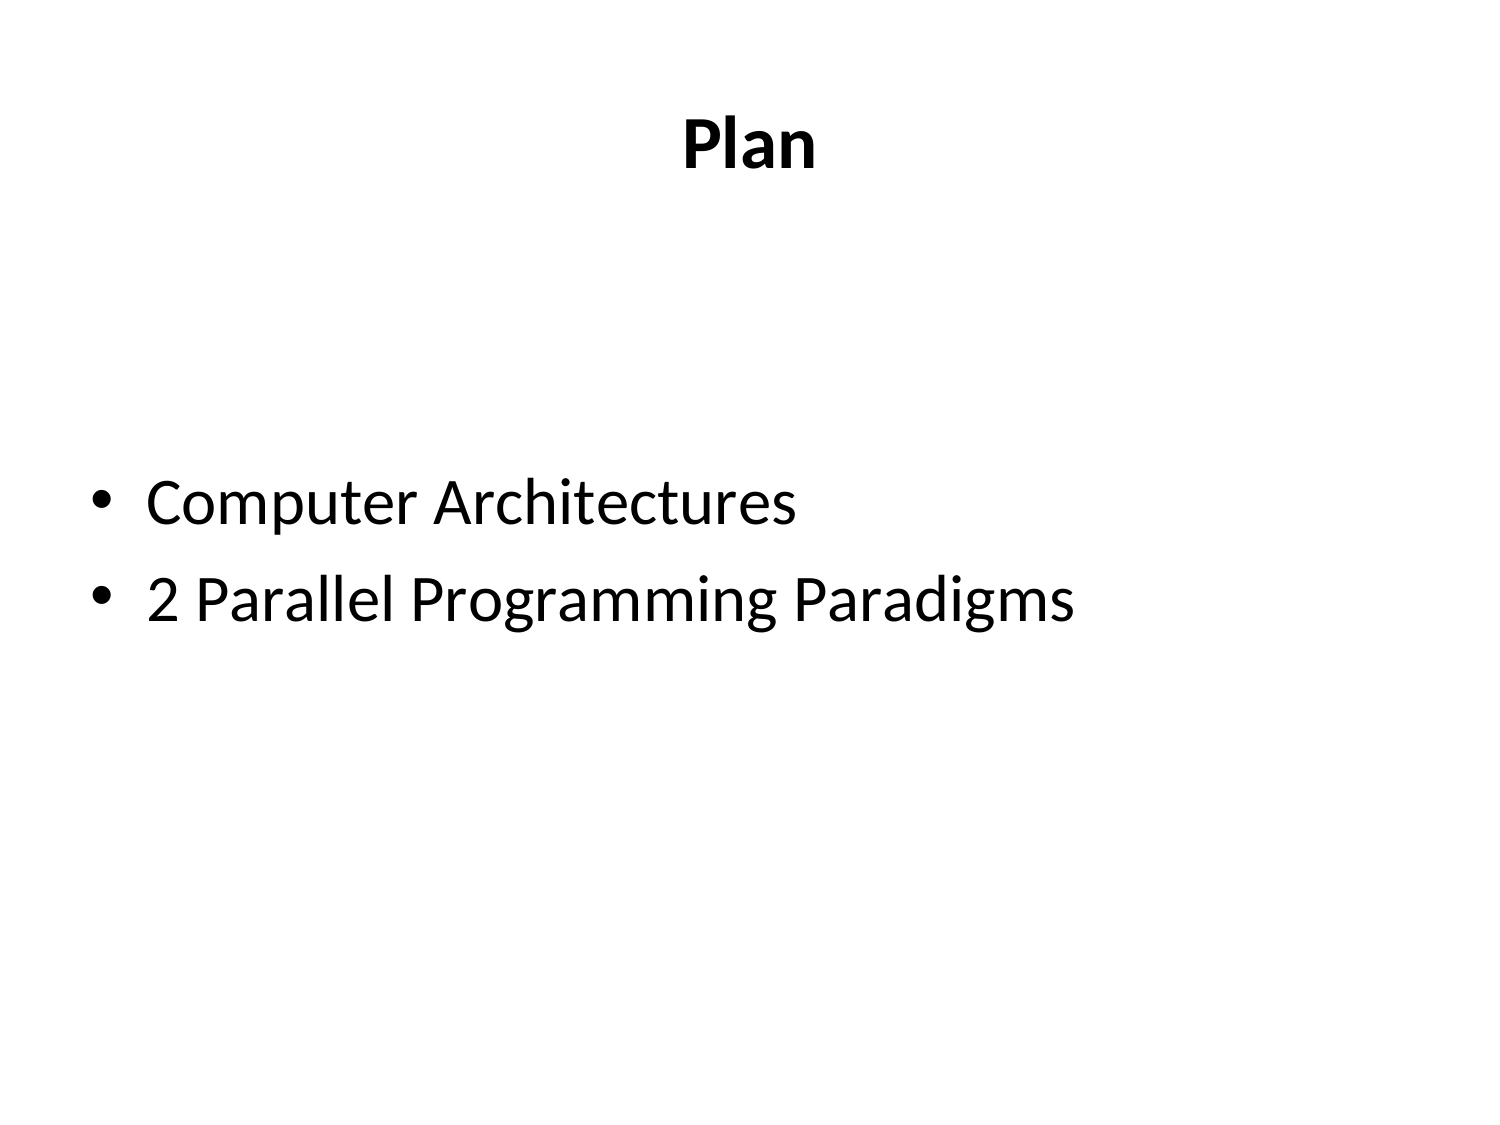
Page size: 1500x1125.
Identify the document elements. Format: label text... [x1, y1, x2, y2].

title Plan [75, 45, 1426, 233]
list Computer Architectures 2 Parallel Programming Paradigms [75, 256, 1426, 1000]
